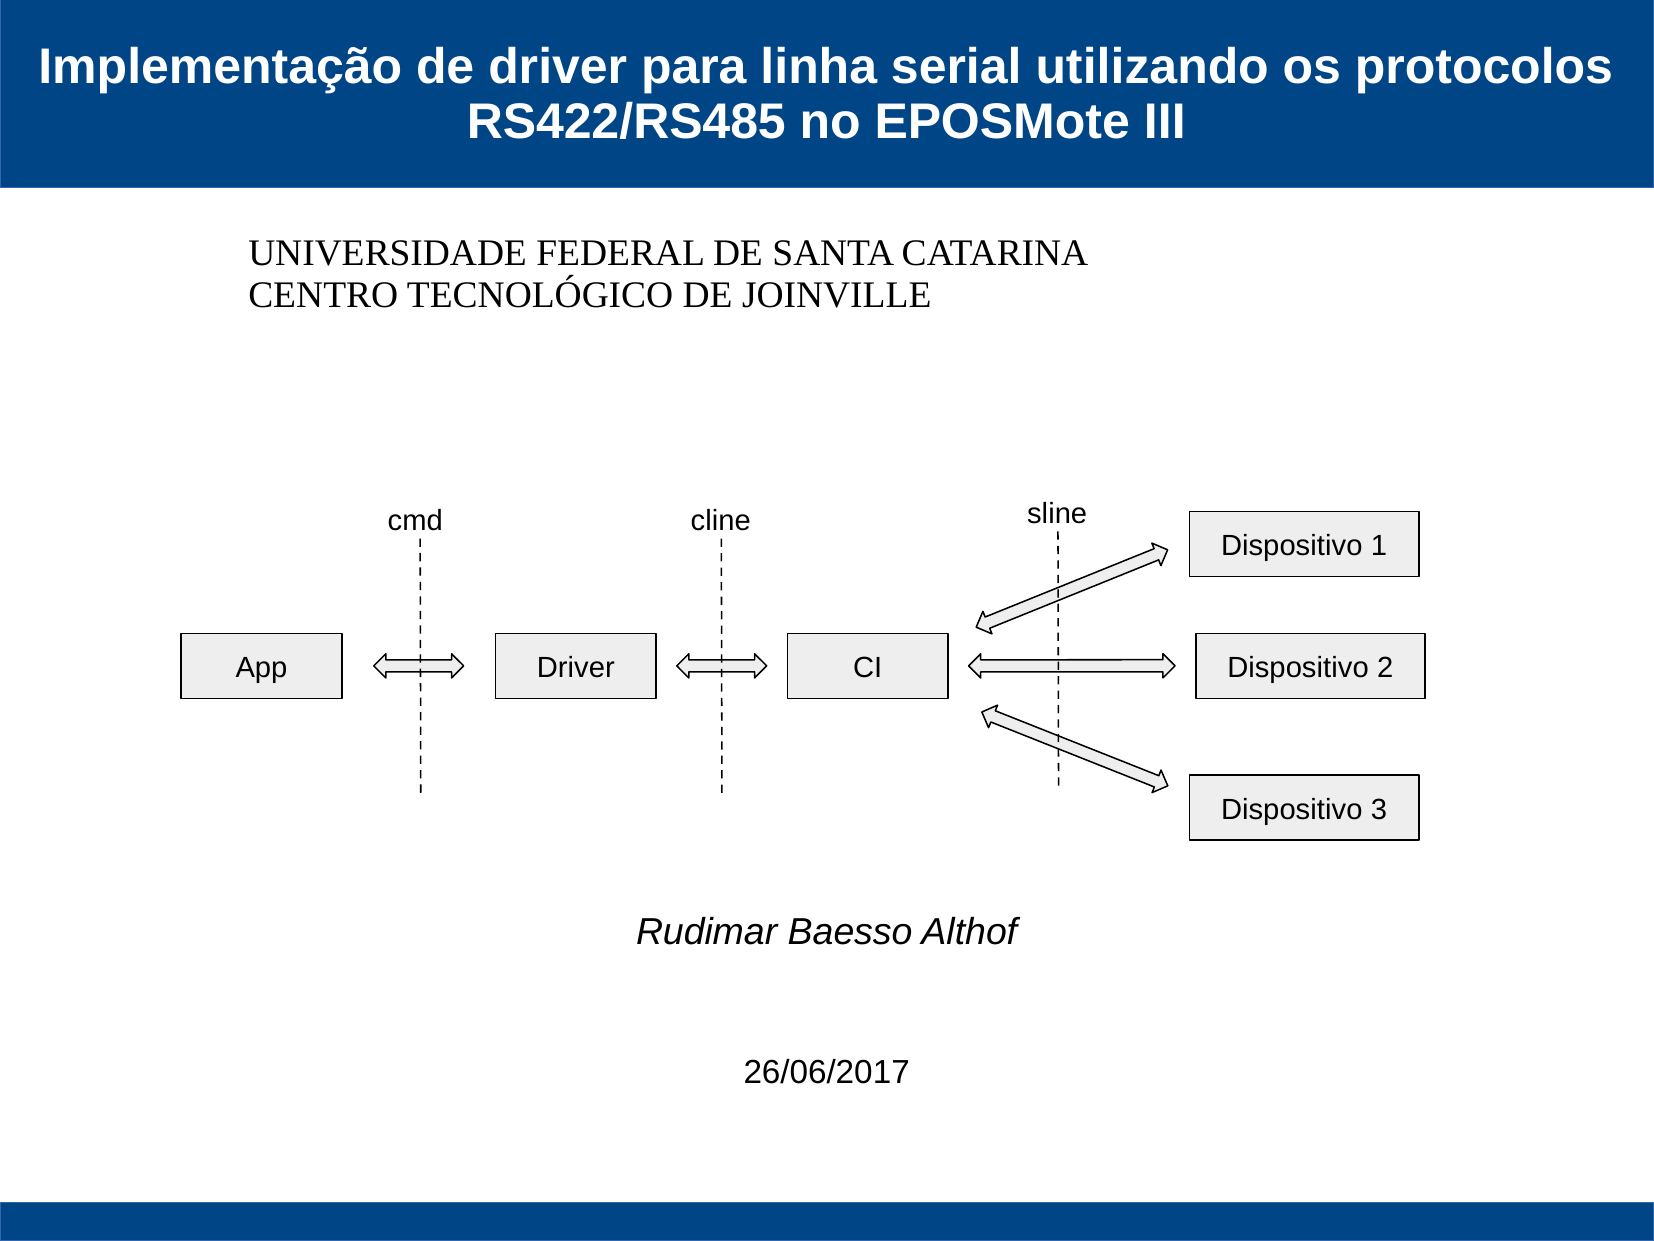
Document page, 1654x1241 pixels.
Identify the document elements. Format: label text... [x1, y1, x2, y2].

text_box [981, 705, 1168, 793]
text_box sline [1012, 478, 1132, 535]
text_box Dispositivo 3 [1189, 774, 1419, 840]
text_box [976, 543, 1168, 634]
text_box CI [787, 633, 949, 699]
text_box Dispositivo 2 [1195, 633, 1426, 699]
text_box UNIVERSIDADE FEDERAL DE SANTA CATARINA CENTRO TECNOLÓGICO DE JOINVILLE [233, 225, 1396, 381]
text_box Dispositivo 1 [1189, 511, 1419, 577]
text_box Driver [495, 633, 657, 699]
text_box App [181, 633, 342, 699]
text_box [373, 653, 464, 678]
text_box [968, 653, 1176, 679]
text_box cline [675, 486, 796, 542]
title Implementação de driver para linha serial utilizando os protocolos RS422/RS485 no EPOSMote III [0, 0, 1654, 188]
list Rudimar Baesso Althof 26/06/2017 [82, 825, 1571, 1175]
text_box cmd [372, 486, 493, 542]
text_box [676, 653, 767, 678]
